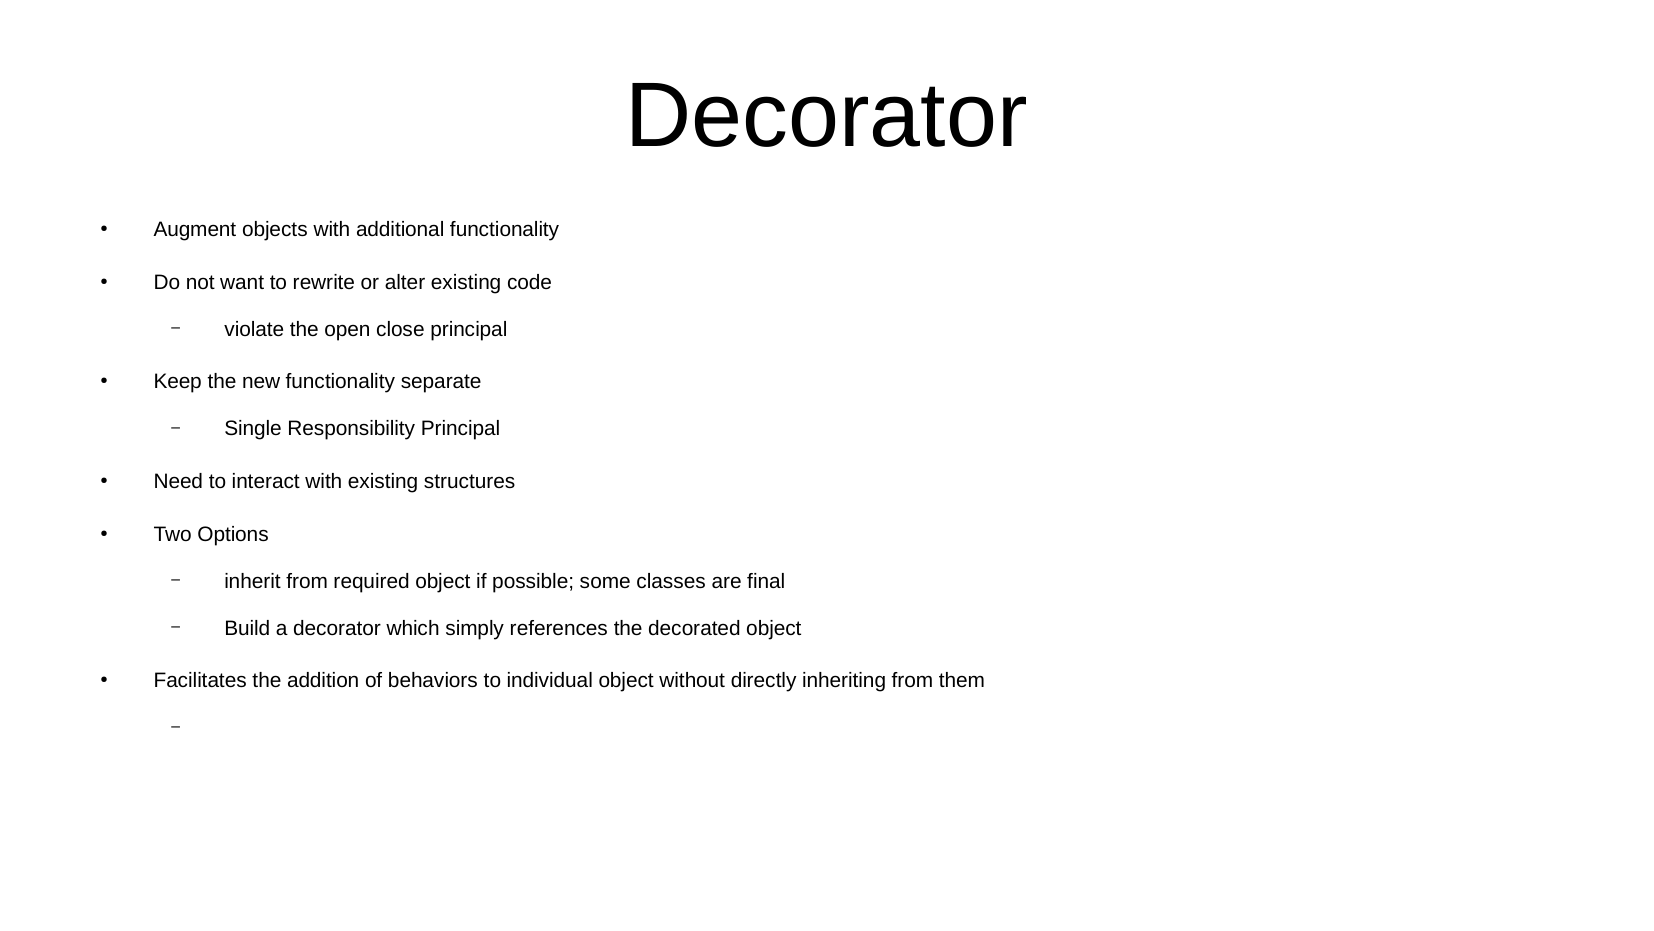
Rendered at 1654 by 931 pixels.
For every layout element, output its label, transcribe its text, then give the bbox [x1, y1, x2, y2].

list Augment objects with additional functionality Do not want to rewrite or alter existing code violate the open close principal Keep the new functionality separate Single Responsibility Principal Need to interact with existing structures Two Options inherit from required object if possible; some classes are final Build a decorator which simply references the decorated object Facilitates the addition of behaviors to individual object without directly inheriting from them [82, 217, 1636, 916]
title Decorator [82, 37, 1571, 193]
